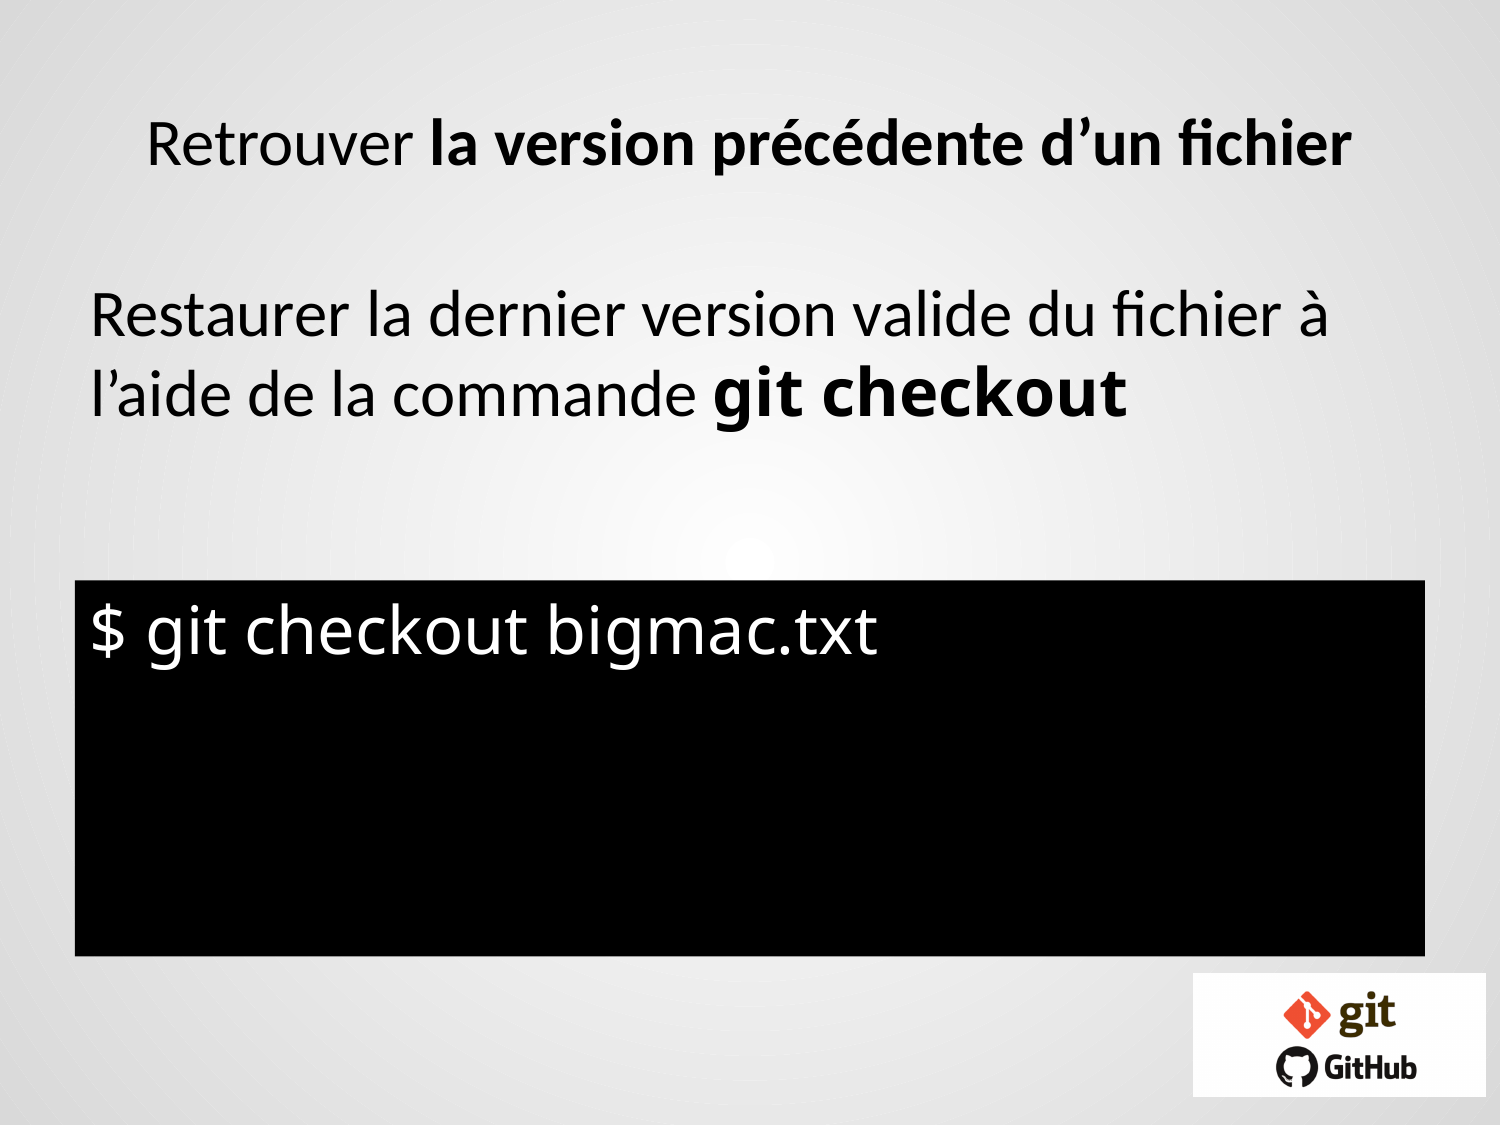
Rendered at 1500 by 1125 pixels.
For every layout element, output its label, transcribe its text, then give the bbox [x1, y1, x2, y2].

picture [1193, 973, 1486, 1097]
title Retrouver la version précédente d’un fichier [75, 45, 1425, 233]
list Restaurer la dernier version valide du fichier à l’aide de la commande git checkout [75, 262, 1425, 562]
text_box $ git checkout bigmac.txt [74, 580, 1425, 957]
